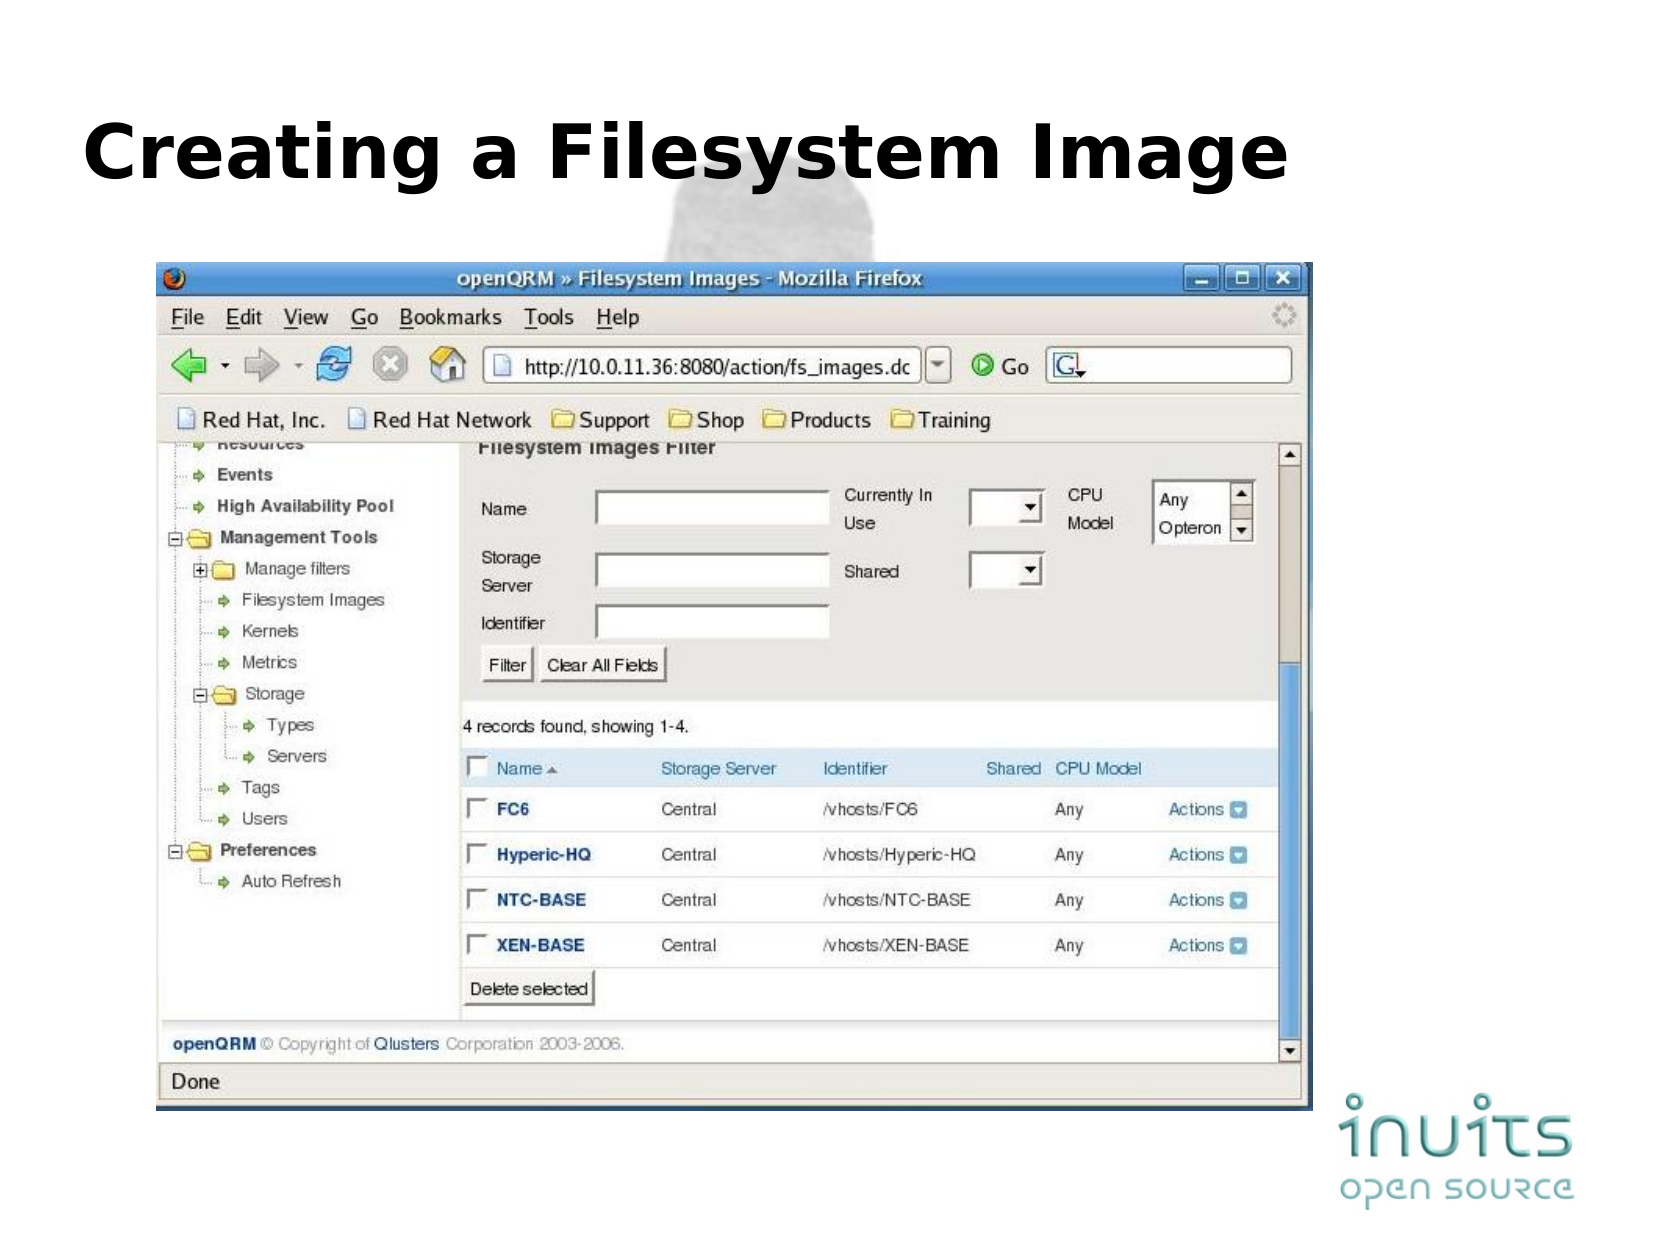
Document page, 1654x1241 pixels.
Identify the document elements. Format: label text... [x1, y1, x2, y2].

title Creating a Filesystem Image [82, 49, 1571, 257]
picture [1337, 1087, 1576, 1210]
picture [156, 257, 1313, 1120]
